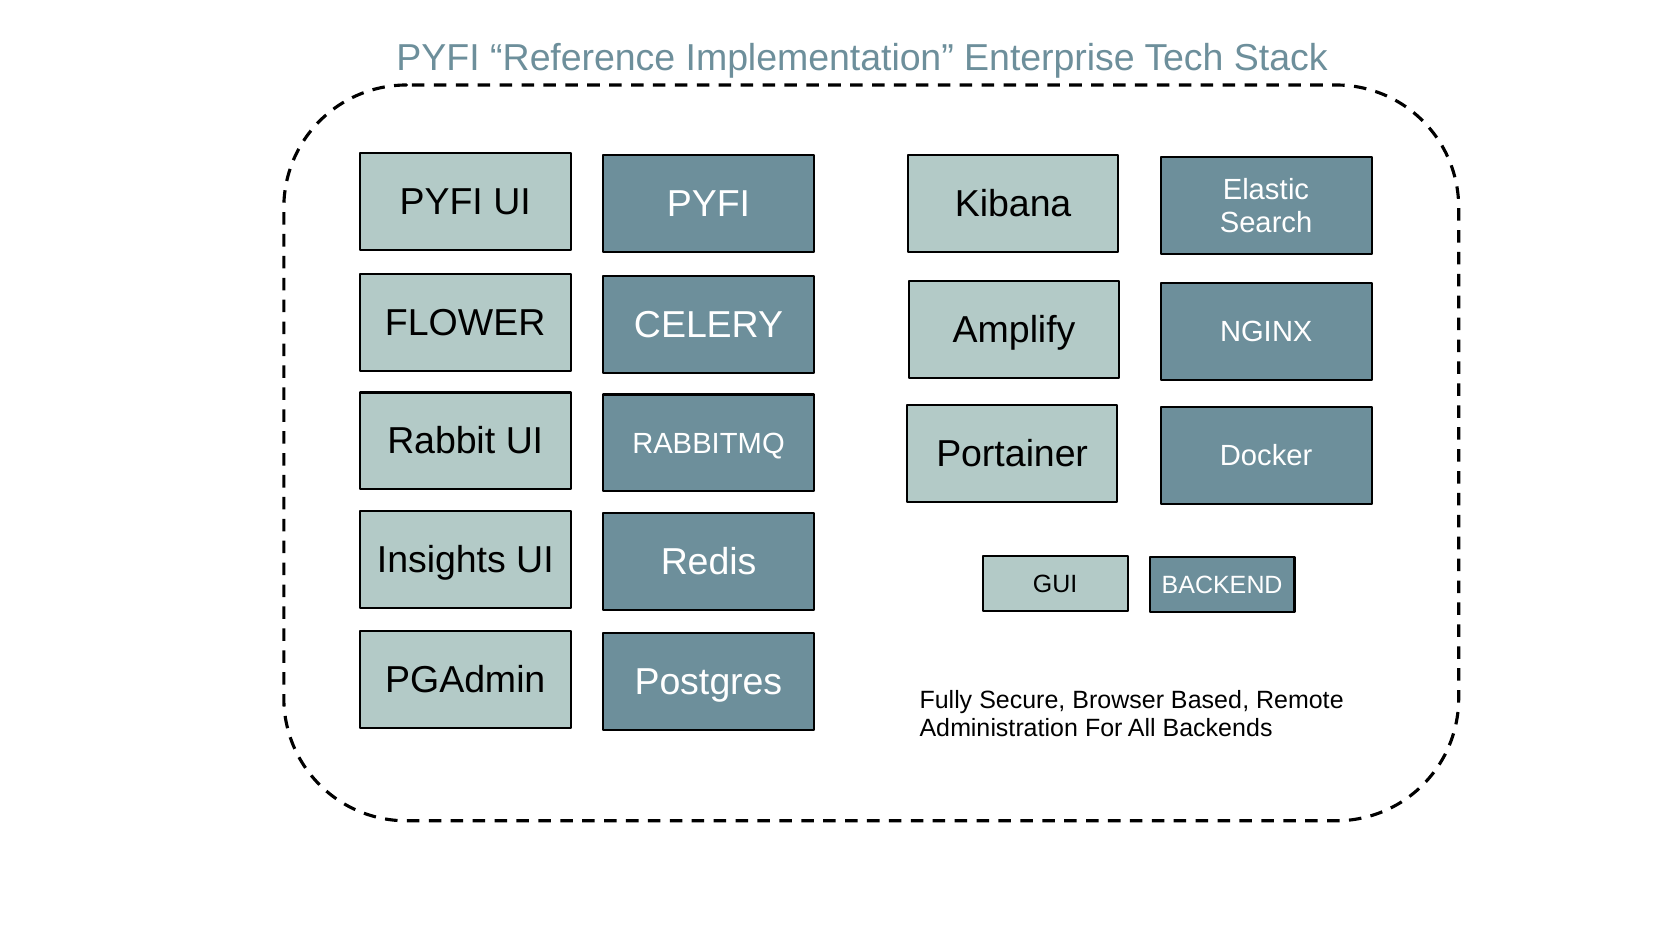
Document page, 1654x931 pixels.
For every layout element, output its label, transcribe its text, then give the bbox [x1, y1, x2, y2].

text_box Rabbit UI [359, 392, 571, 490]
text_box Elastic Search [1160, 157, 1372, 255]
text_box Fully Secure, Browser Based, Remote Administration For All Backends [904, 678, 1367, 749]
text_box RABBITMQ [603, 394, 814, 492]
text_box NGINX [1160, 282, 1372, 380]
text_box Docker [1160, 407, 1372, 505]
text_box Postgres [603, 632, 814, 730]
text_box Kibana [907, 155, 1119, 253]
text_box FLOWER [359, 273, 571, 371]
text_box Portainer [906, 405, 1118, 503]
text_box PYFI [603, 155, 814, 253]
text_box PYFI UI [359, 153, 571, 251]
text_box GUI [982, 555, 1128, 611]
text_box Redis [603, 513, 814, 611]
text_box PYFI “Reference Implementation” Enterprise Tech Stack [381, 29, 1402, 129]
text_box PGAdmin [359, 630, 571, 728]
text_box Amplify [908, 280, 1120, 378]
text_box Insights UI [359, 511, 571, 609]
text_box BACKEND [1149, 556, 1295, 613]
text_box CELERY [603, 275, 814, 373]
